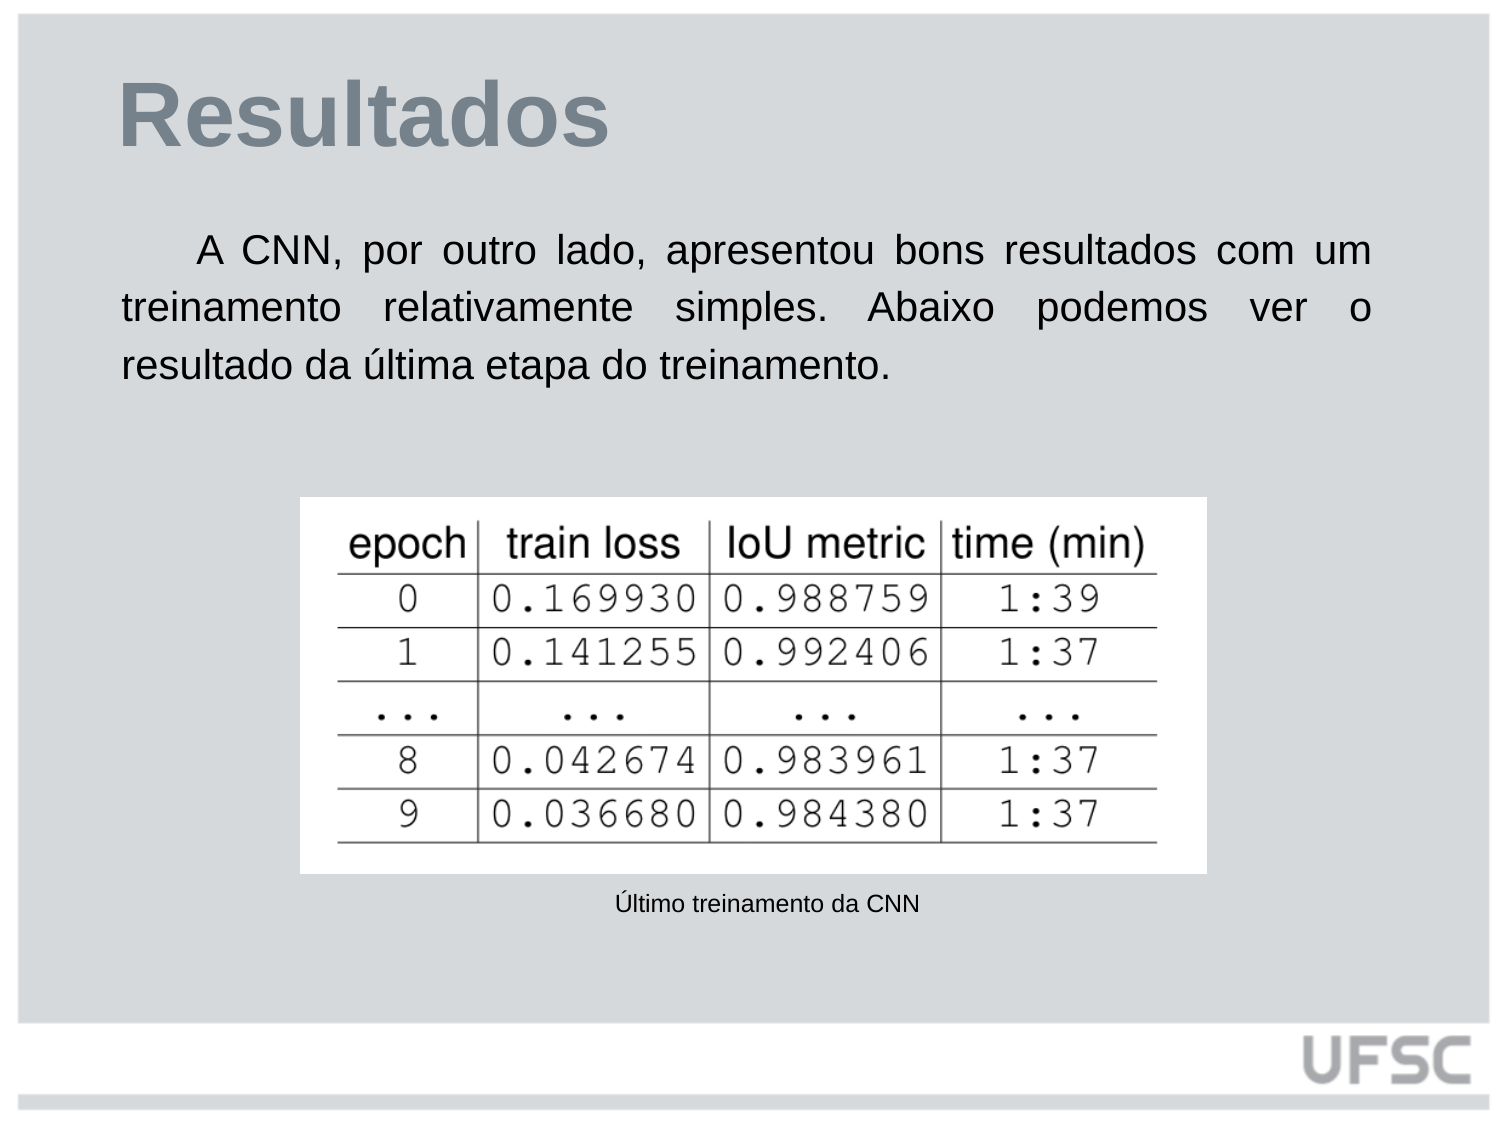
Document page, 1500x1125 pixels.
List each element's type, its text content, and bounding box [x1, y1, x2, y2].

text_box Resultados [103, 59, 1397, 278]
text_box A CNN, por outro lado, apresentou bons resultados com um treinamento relativamente simples. Abaixo podemos ver o resultado da última etapa do treinamento. [106, 207, 1388, 833]
picture [0, 0, 1500, 1125]
text_box Último treinamento da CNN [599, 880, 1388, 923]
